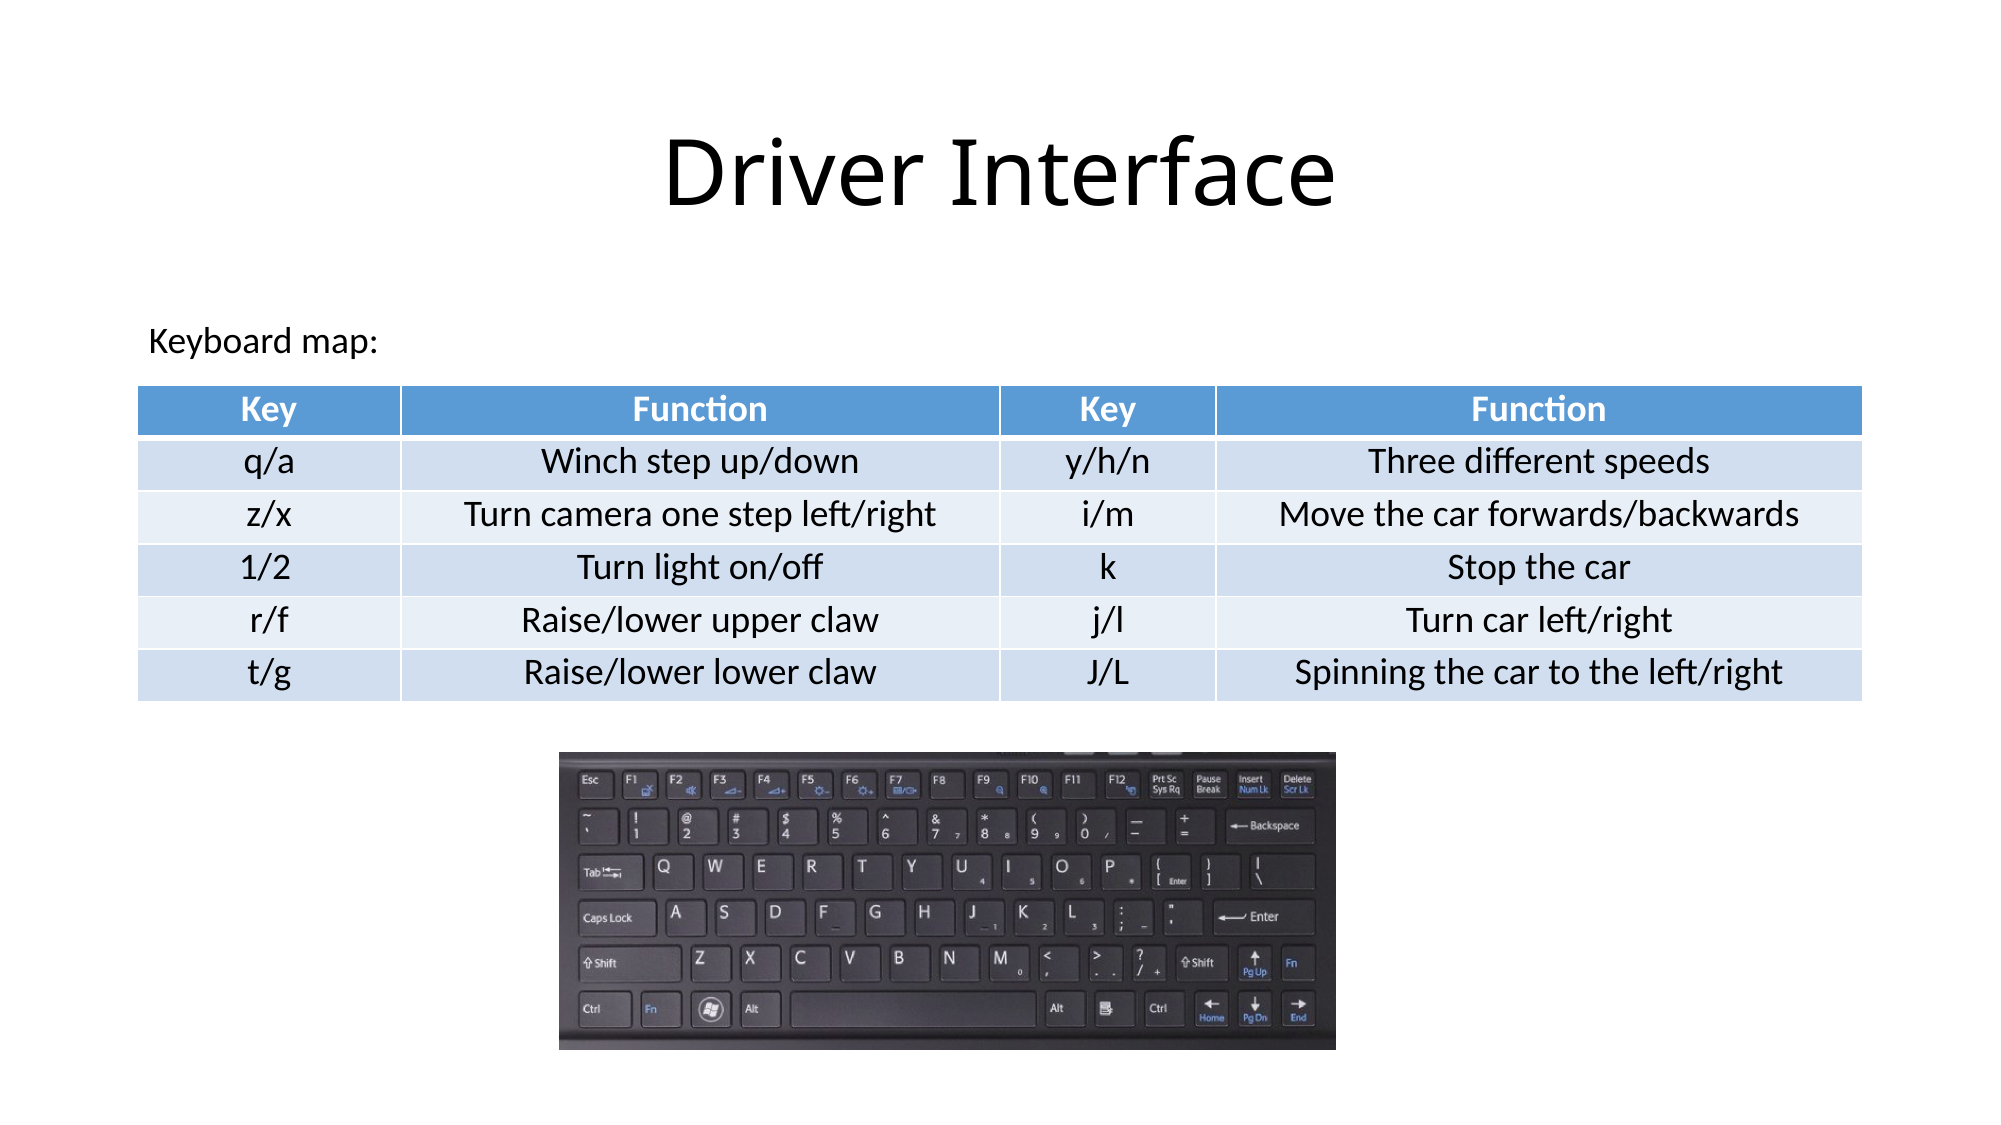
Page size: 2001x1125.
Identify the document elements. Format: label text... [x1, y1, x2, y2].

title Driver Interface [137, 59, 1863, 278]
table_header Function [402, 386, 999, 435]
table_header Key [1001, 386, 1215, 435]
table_cell J/L [1001, 650, 1215, 701]
table_cell r/f [138, 597, 400, 648]
table_cell t/g [138, 650, 400, 701]
table_cell y/h/n [1001, 441, 1215, 490]
table_cell Raise/lower upper claw [402, 597, 999, 648]
table_cell Move the car forwards/backwards [1217, 492, 1862, 543]
table_header Function [1217, 386, 1862, 435]
table_cell Turn camera one step left/right [402, 492, 999, 543]
text_box Keyboard map: [133, 308, 394, 369]
table_cell Raise/lower lower claw [402, 650, 999, 701]
table_cell Winch step up/down [402, 441, 999, 490]
table_cell Three different speeds [1217, 441, 1862, 490]
table_header Key [138, 386, 400, 435]
table_cell j/l [1001, 597, 1215, 648]
table_cell q/a [138, 441, 400, 490]
table_cell 1/2 [138, 545, 400, 596]
table_cell Stop the car [1217, 545, 1862, 596]
table_cell Turn car left/right [1217, 597, 1862, 648]
table_cell Turn light on/off [402, 545, 999, 596]
picture [559, 752, 1336, 1051]
table_cell i/m [1001, 492, 1215, 543]
table_cell Spinning the car to the left/right [1217, 650, 1862, 701]
table_cell z/x [138, 492, 400, 543]
table_cell k [1001, 545, 1215, 596]
